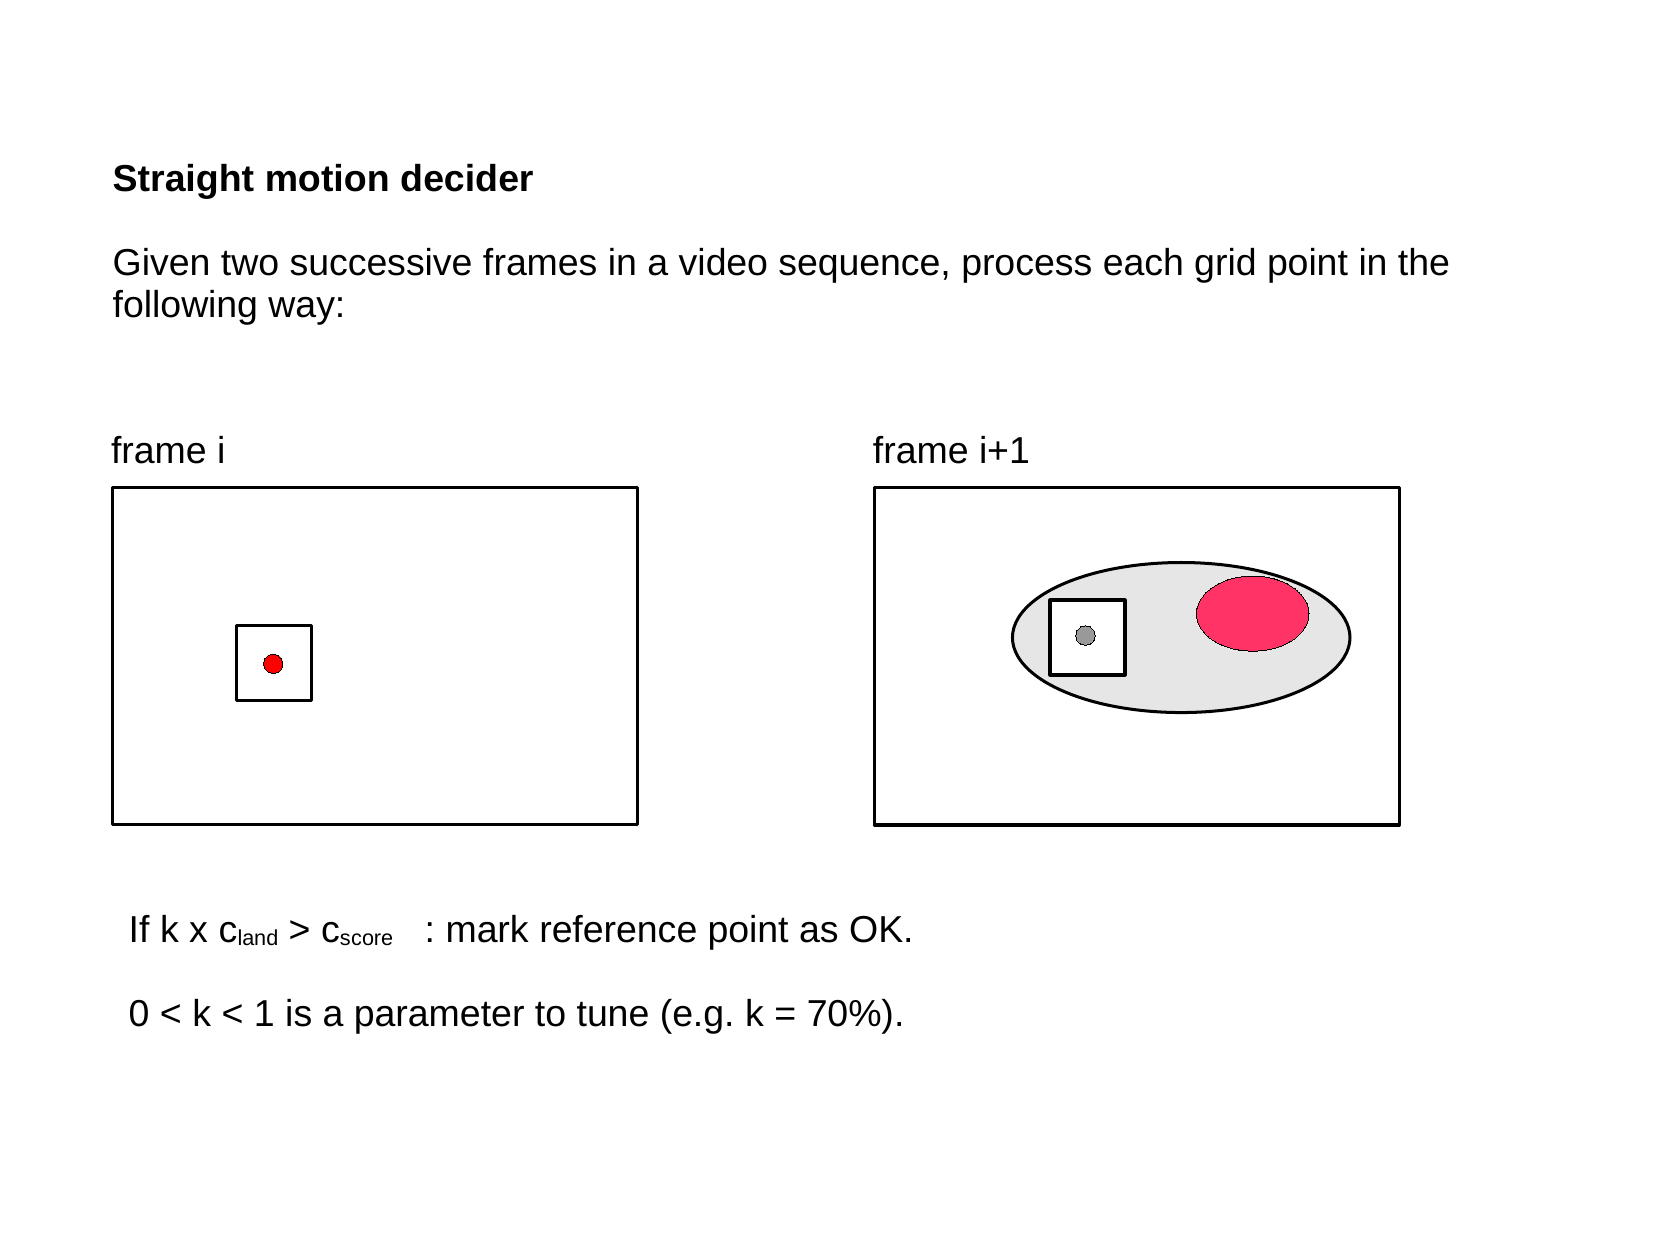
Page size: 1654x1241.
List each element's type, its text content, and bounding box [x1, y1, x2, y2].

text_box If k x cland > cscore : mark reference point as OK. 0 < k < 1 is a parameter to tune (e.g. k = 70%). [112, 900, 931, 1097]
text_box frame i+1 [856, 420, 1047, 495]
text_box frame i [94, 420, 242, 494]
text_box [112, 487, 638, 825]
text_box [874, 487, 1400, 826]
text_box Straight motion decider Given two successive frames in a video sequence, process each grid point in the following way: [97, 150, 1613, 389]
